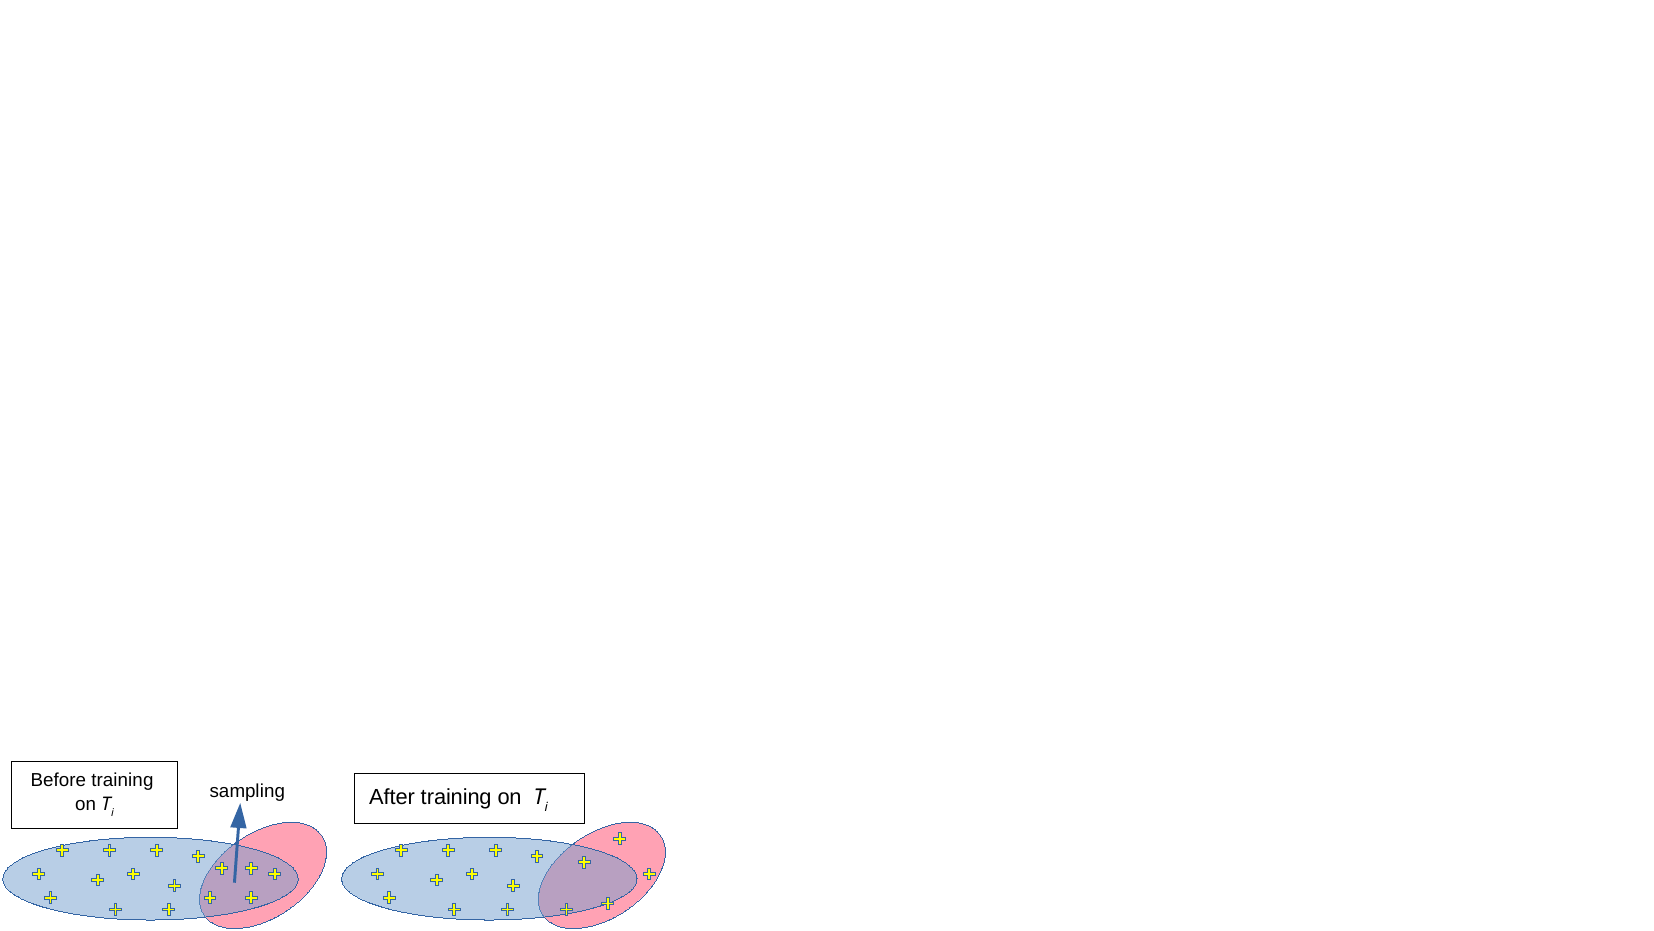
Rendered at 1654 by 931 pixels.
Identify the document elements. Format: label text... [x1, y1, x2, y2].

text_box After training on Ti [354, 773, 585, 824]
text_box sampling [194, 773, 331, 813]
text_box [341, 822, 666, 929]
text_box Before training on Ti [11, 761, 178, 829]
text_box [2, 822, 327, 929]
